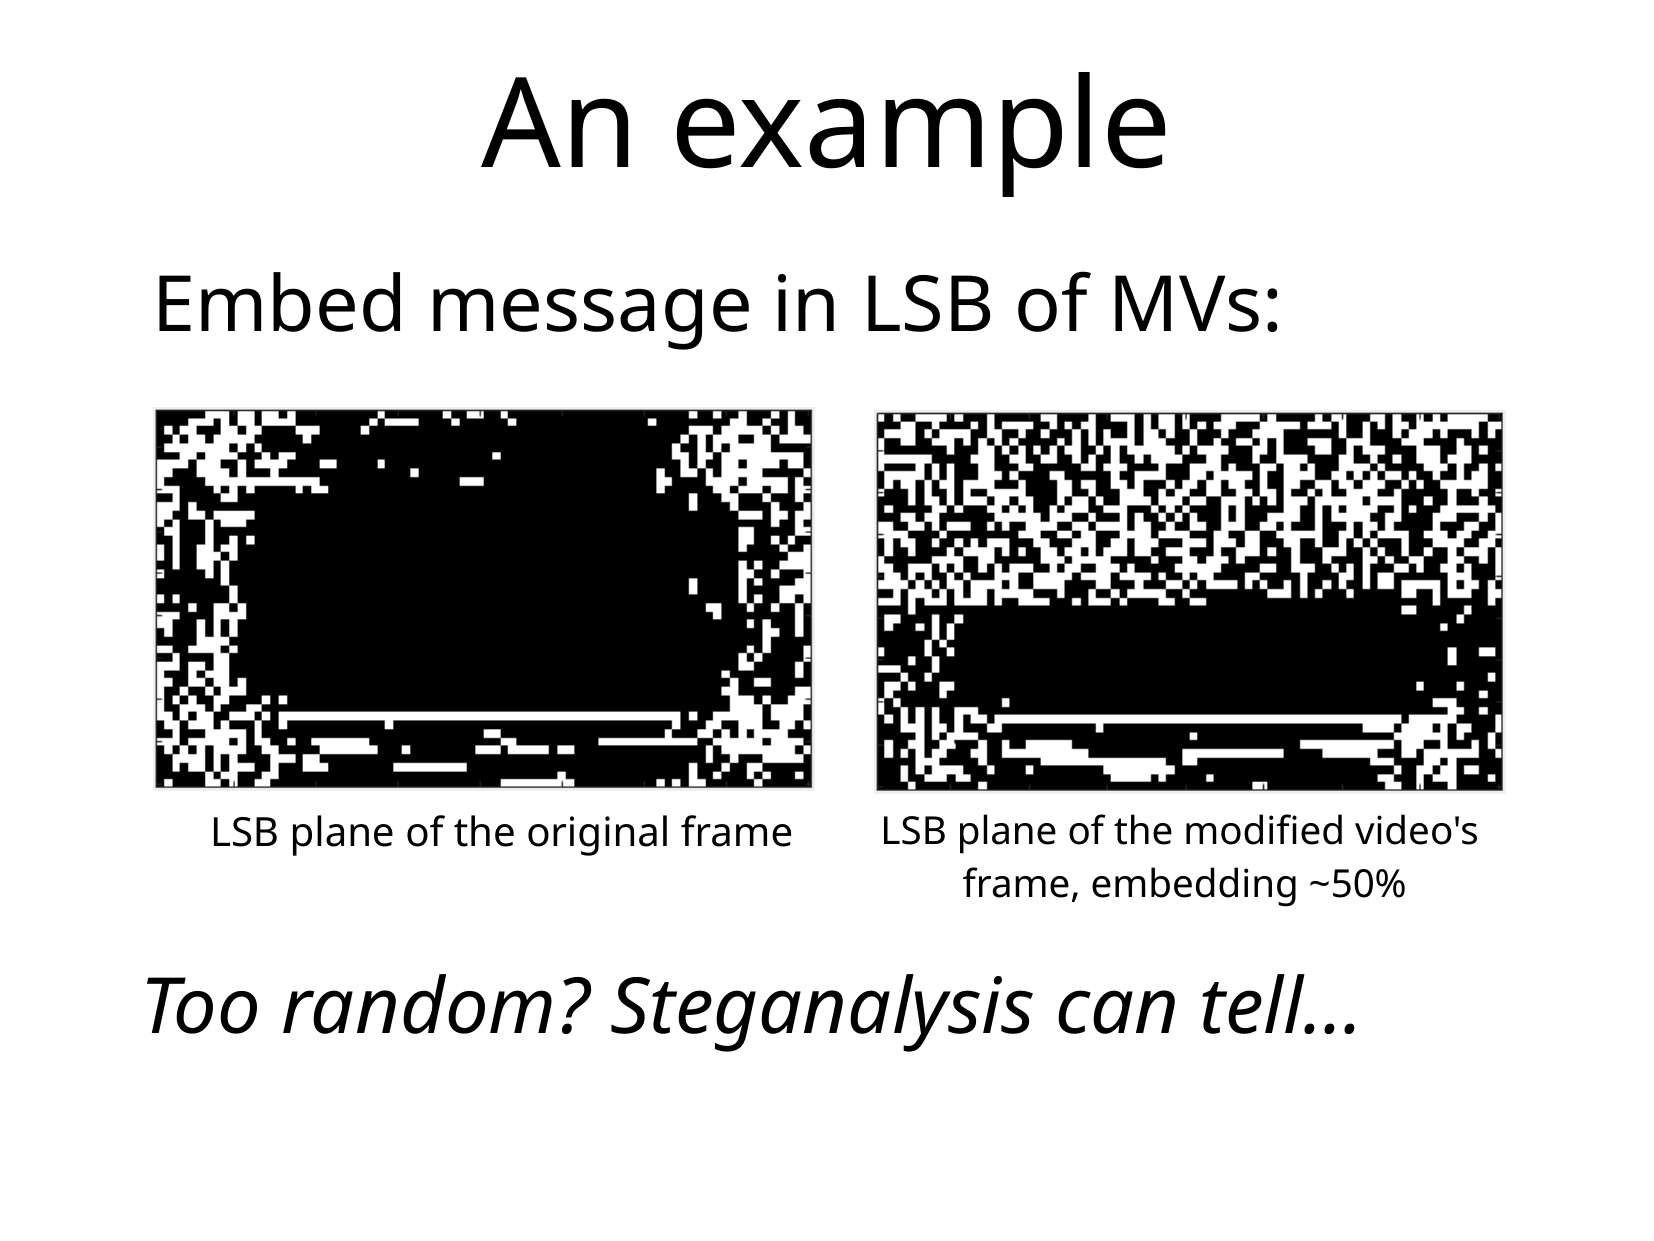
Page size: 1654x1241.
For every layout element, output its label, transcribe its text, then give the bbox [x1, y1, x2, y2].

picture [153, 407, 815, 791]
list Too random? Steganalysis can tell... [70, 950, 1512, 1058]
list Embed message in LSB of MVs: [82, 248, 1571, 355]
list LSB plane of the original frame [147, 803, 791, 910]
list LSB plane of the modified video's frame, embedding ~50% [791, 803, 1524, 910]
picture [874, 410, 1506, 794]
title An example [82, 48, 1571, 190]
